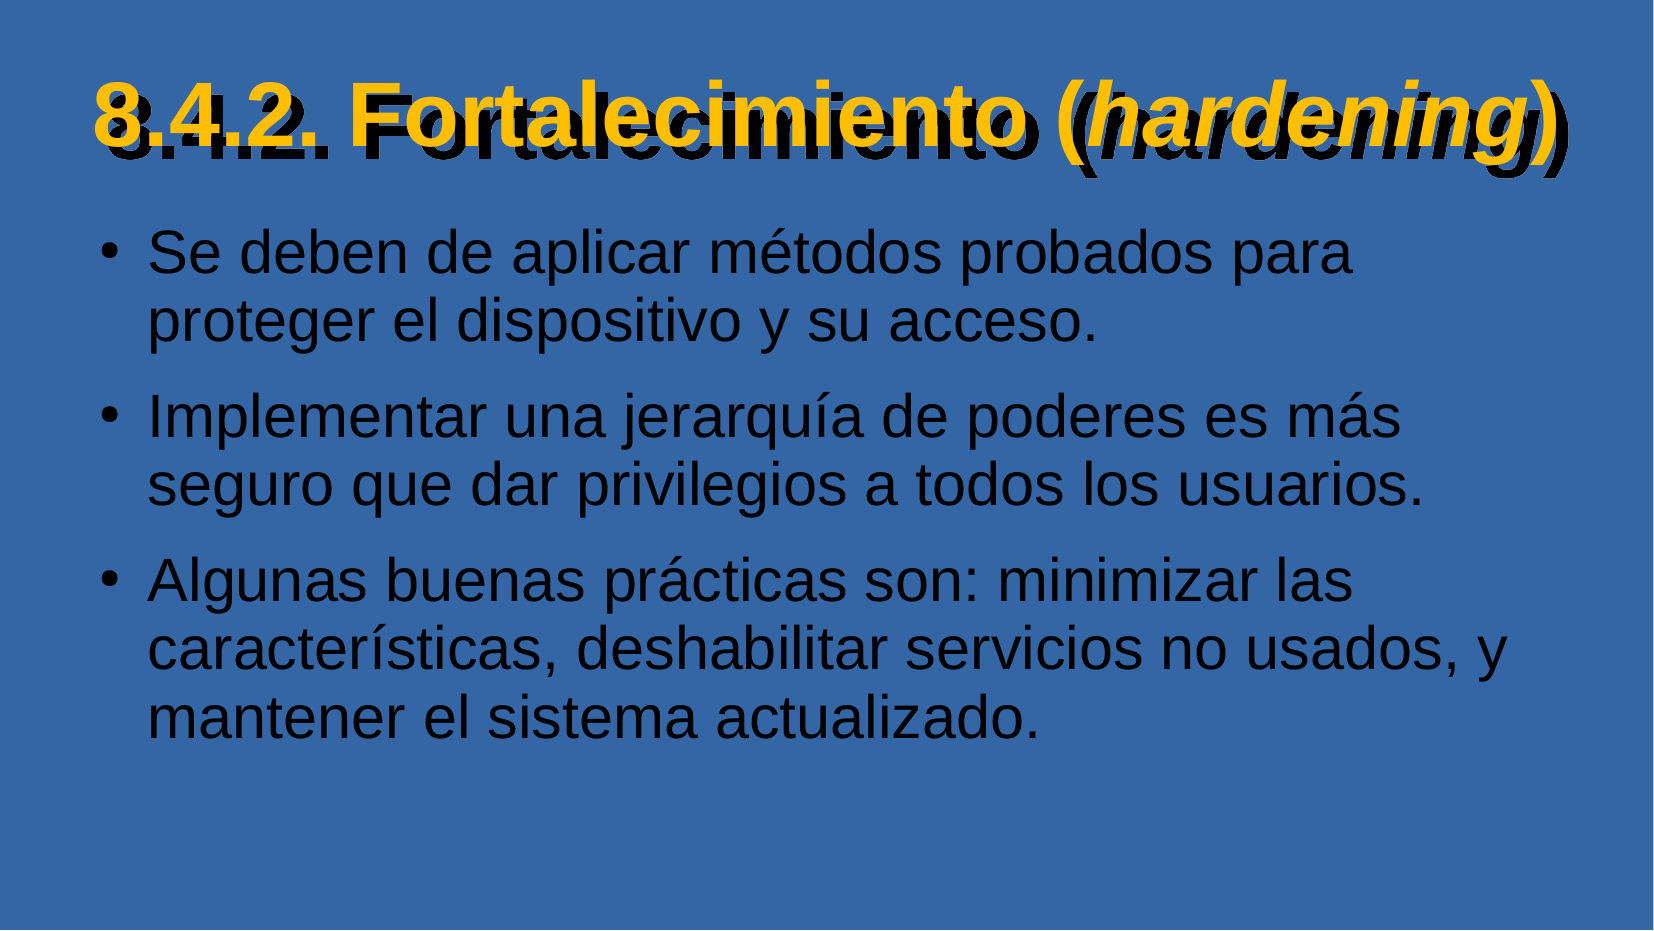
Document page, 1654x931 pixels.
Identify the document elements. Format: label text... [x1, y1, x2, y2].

title 8.4.2. Fortalecimiento (hardening) [82, 37, 1571, 193]
list Se deben de aplicar métodos probados para proteger el dispositivo y su acceso. Implementar una jerarquía de poderes es más seguro que dar privilegios a todos los usuarios. Algunas buenas prácticas son: minimizar las características, deshabilitar servicios no usados, y mantener el sistema actualizado. [82, 217, 1571, 758]
